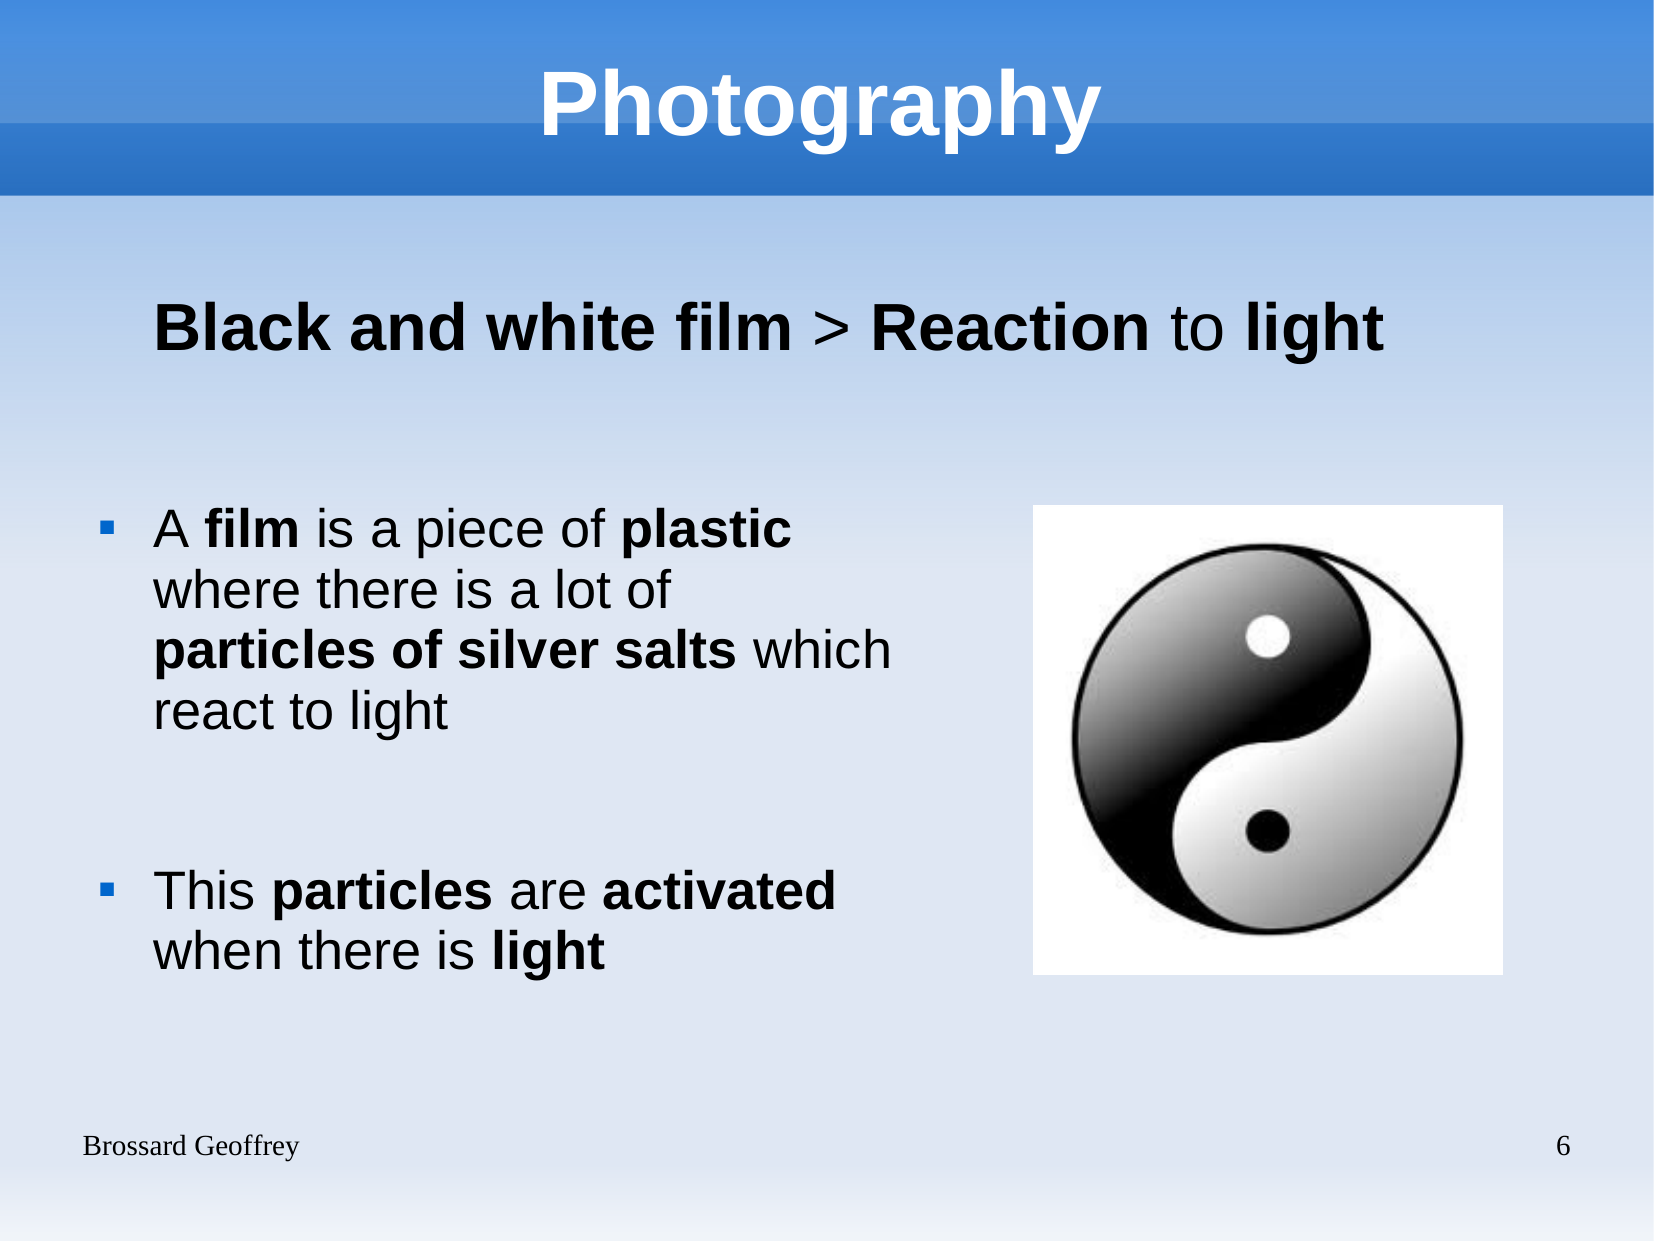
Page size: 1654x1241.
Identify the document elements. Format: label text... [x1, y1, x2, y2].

picture [0, 0, 1654, 1241]
title Photography [76, 0, 1565, 208]
list Black and white film > Reaction to light A film is a piece of plastic where there is a lot of particles of silver salts which react to light This particles are activated when there is light [82, 290, 1571, 1109]
